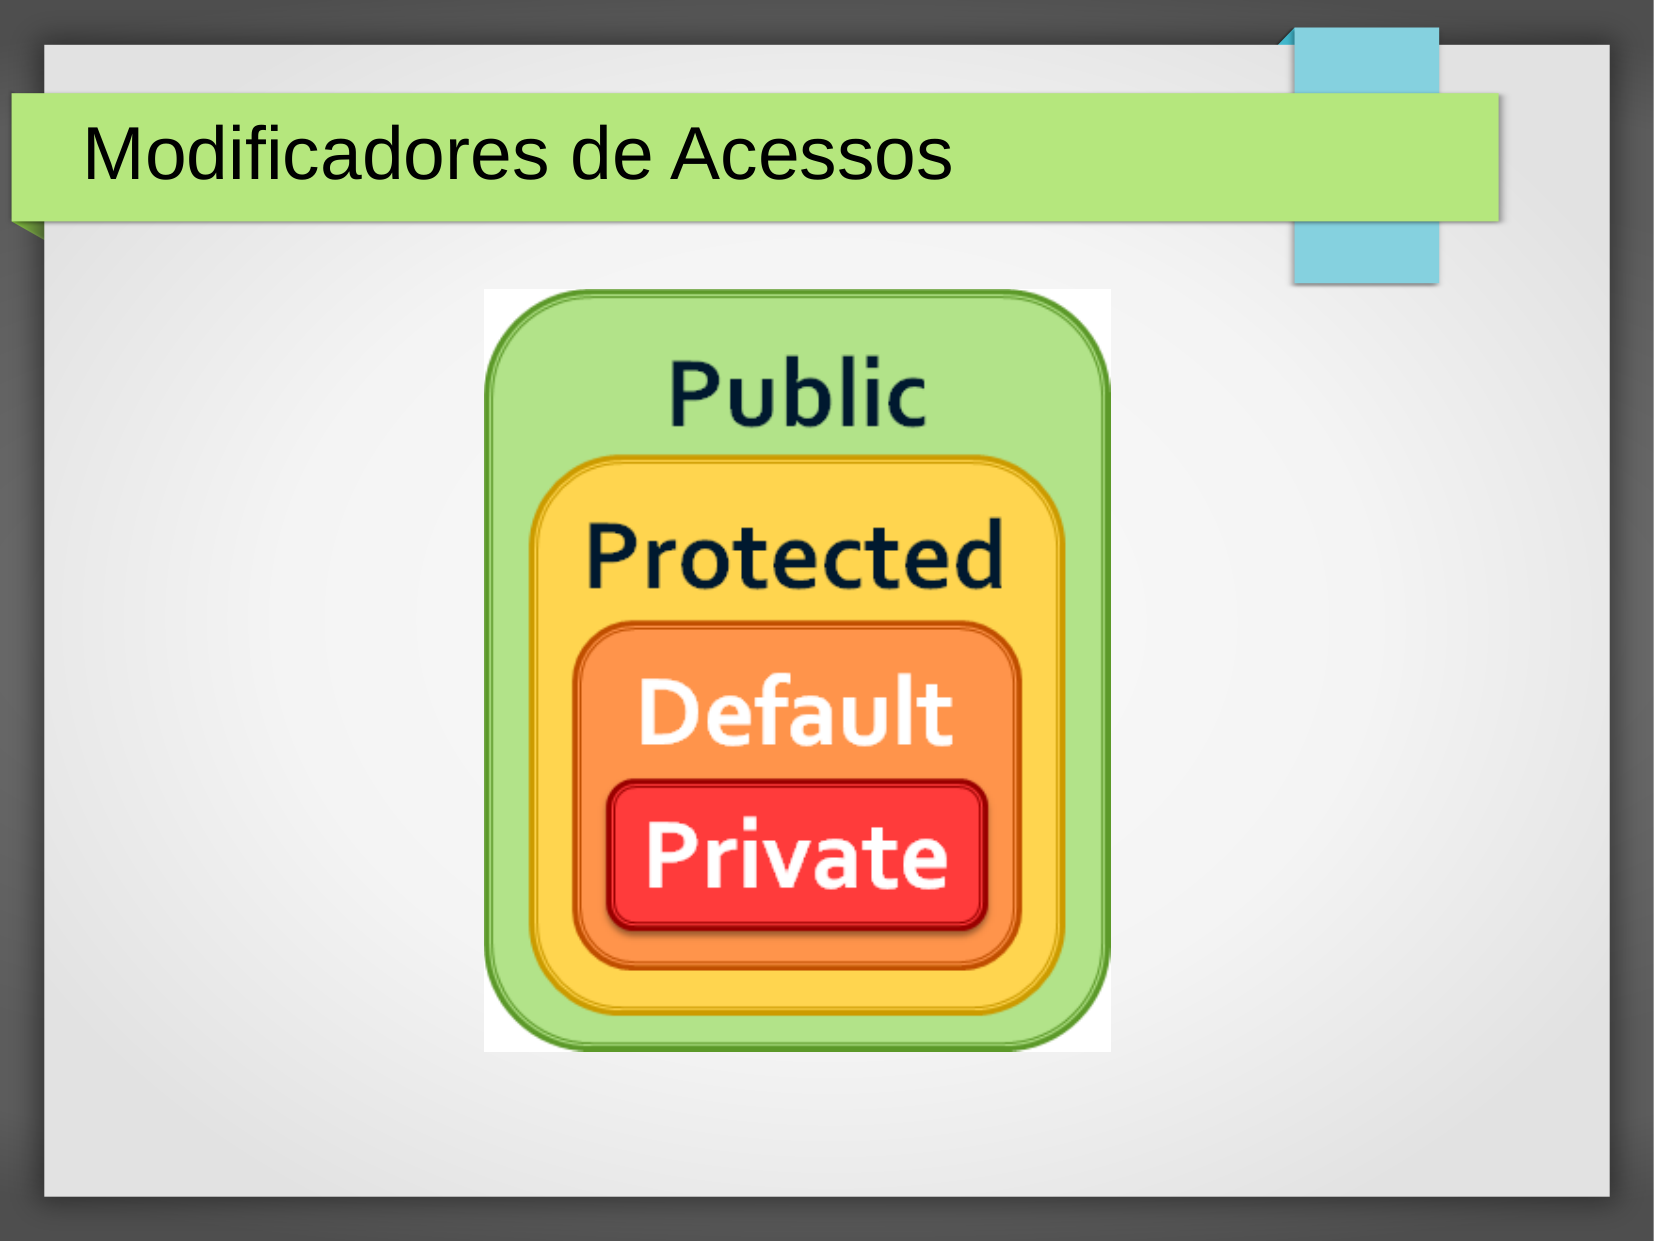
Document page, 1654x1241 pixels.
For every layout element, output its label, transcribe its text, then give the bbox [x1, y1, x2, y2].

picture [0, 0, 1654, 1241]
title Modificadores de Acessos [82, 94, 1264, 213]
